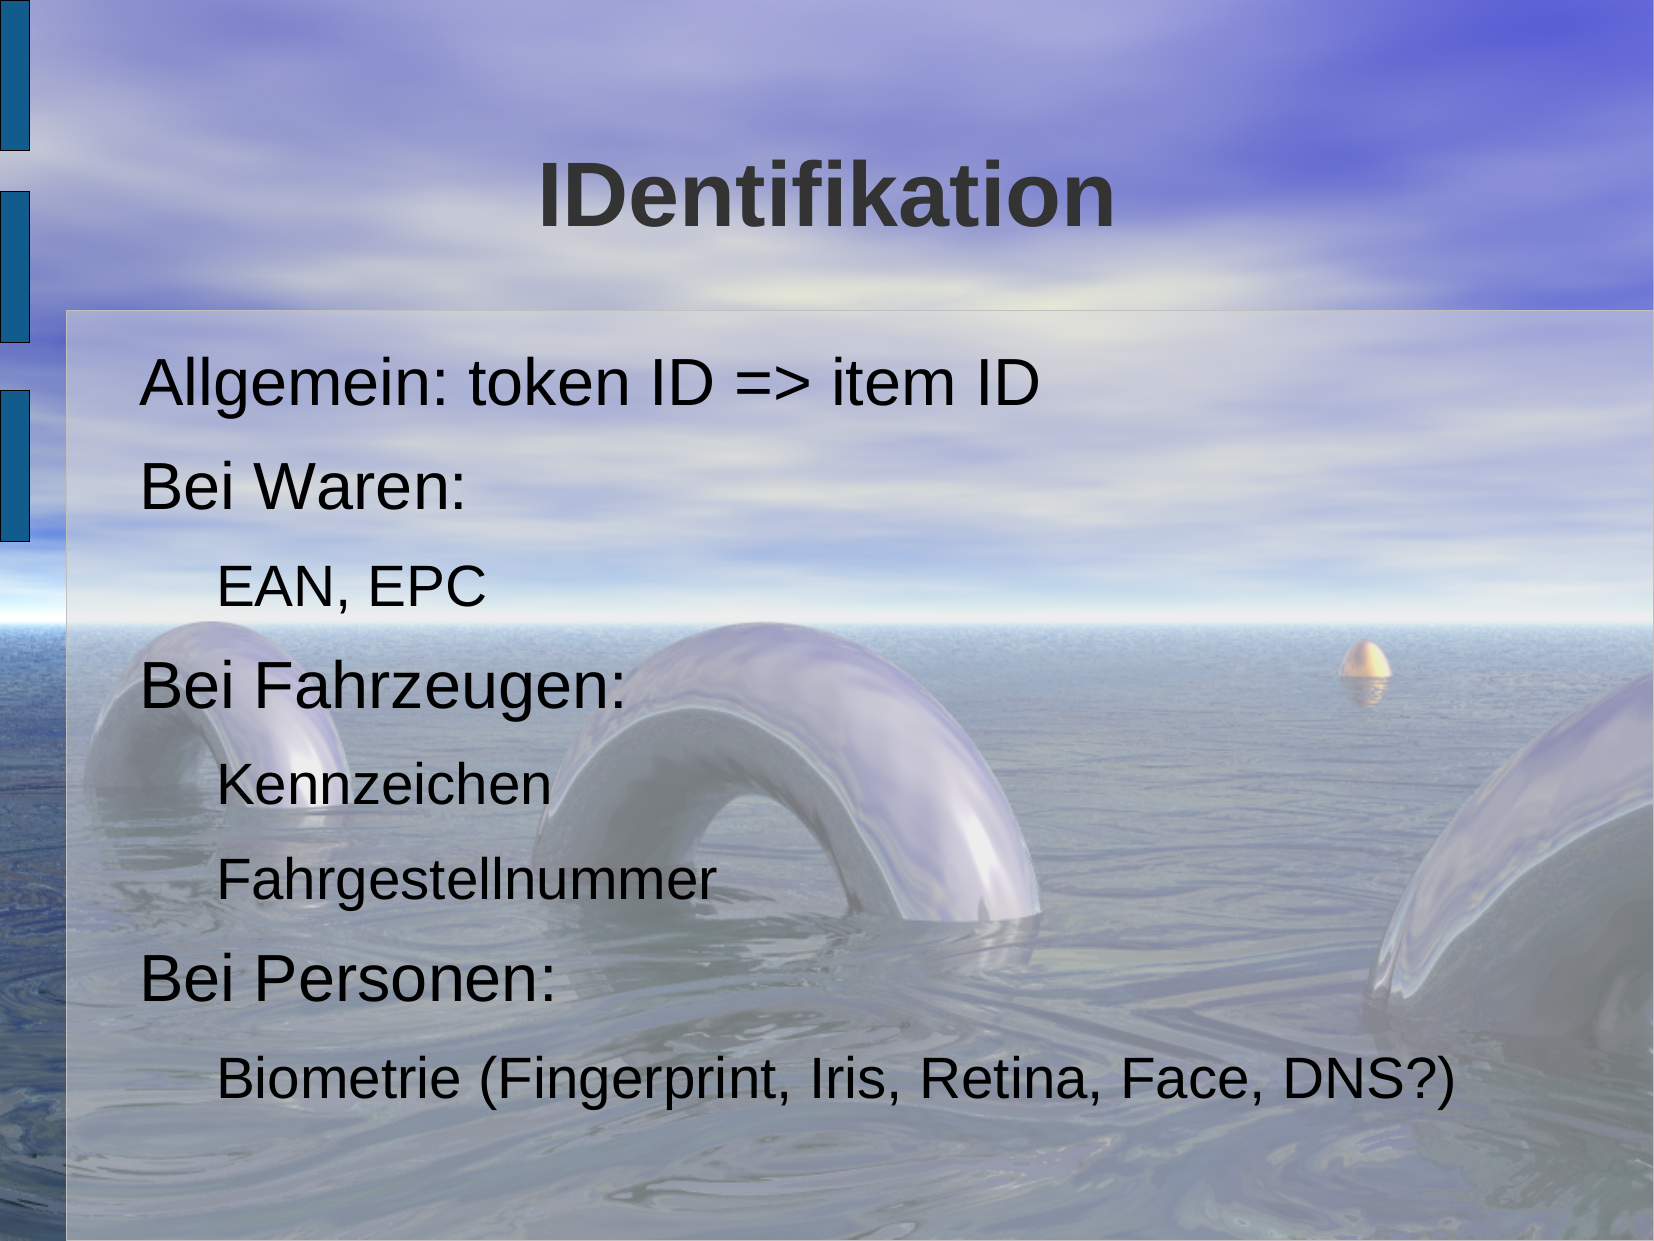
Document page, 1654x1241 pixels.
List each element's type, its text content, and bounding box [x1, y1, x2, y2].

title IDentifikation [121, 91, 1534, 299]
picture [0, 0, 1654, 1241]
list Allgemein: token ID => item ID Bei Waren: EAN, EPC Bei Fahrzeugen: Kennzeichen Fahrgestellnummer Bei Personen: Biometrie (Fingerprint, Iris, Retina, Face, DNS?) [121, 344, 1534, 1202]
